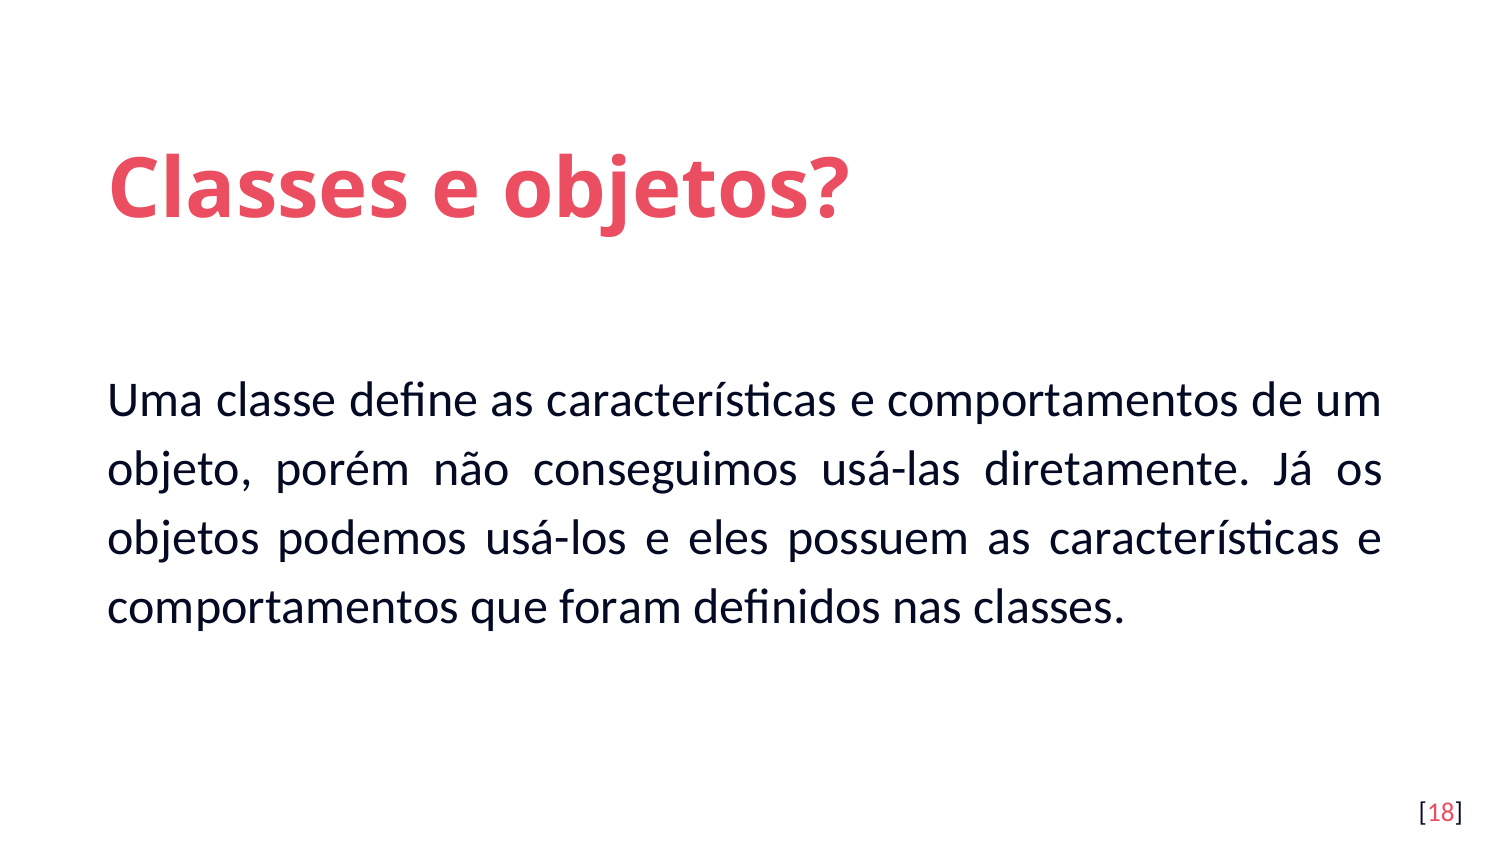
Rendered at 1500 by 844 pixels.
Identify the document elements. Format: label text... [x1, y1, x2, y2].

text_box Classes e objetos? [92, 104, 1408, 243]
slide_number [18] [1403, 779, 1494, 844]
text_box Uma classe define as características e comportamentos de um objeto, porém não conseguimos usá-las diretamente. Já os objetos podemos usá-los e eles possuem as características e comportamentos que foram definidos nas classes. [92, 243, 1408, 749]
